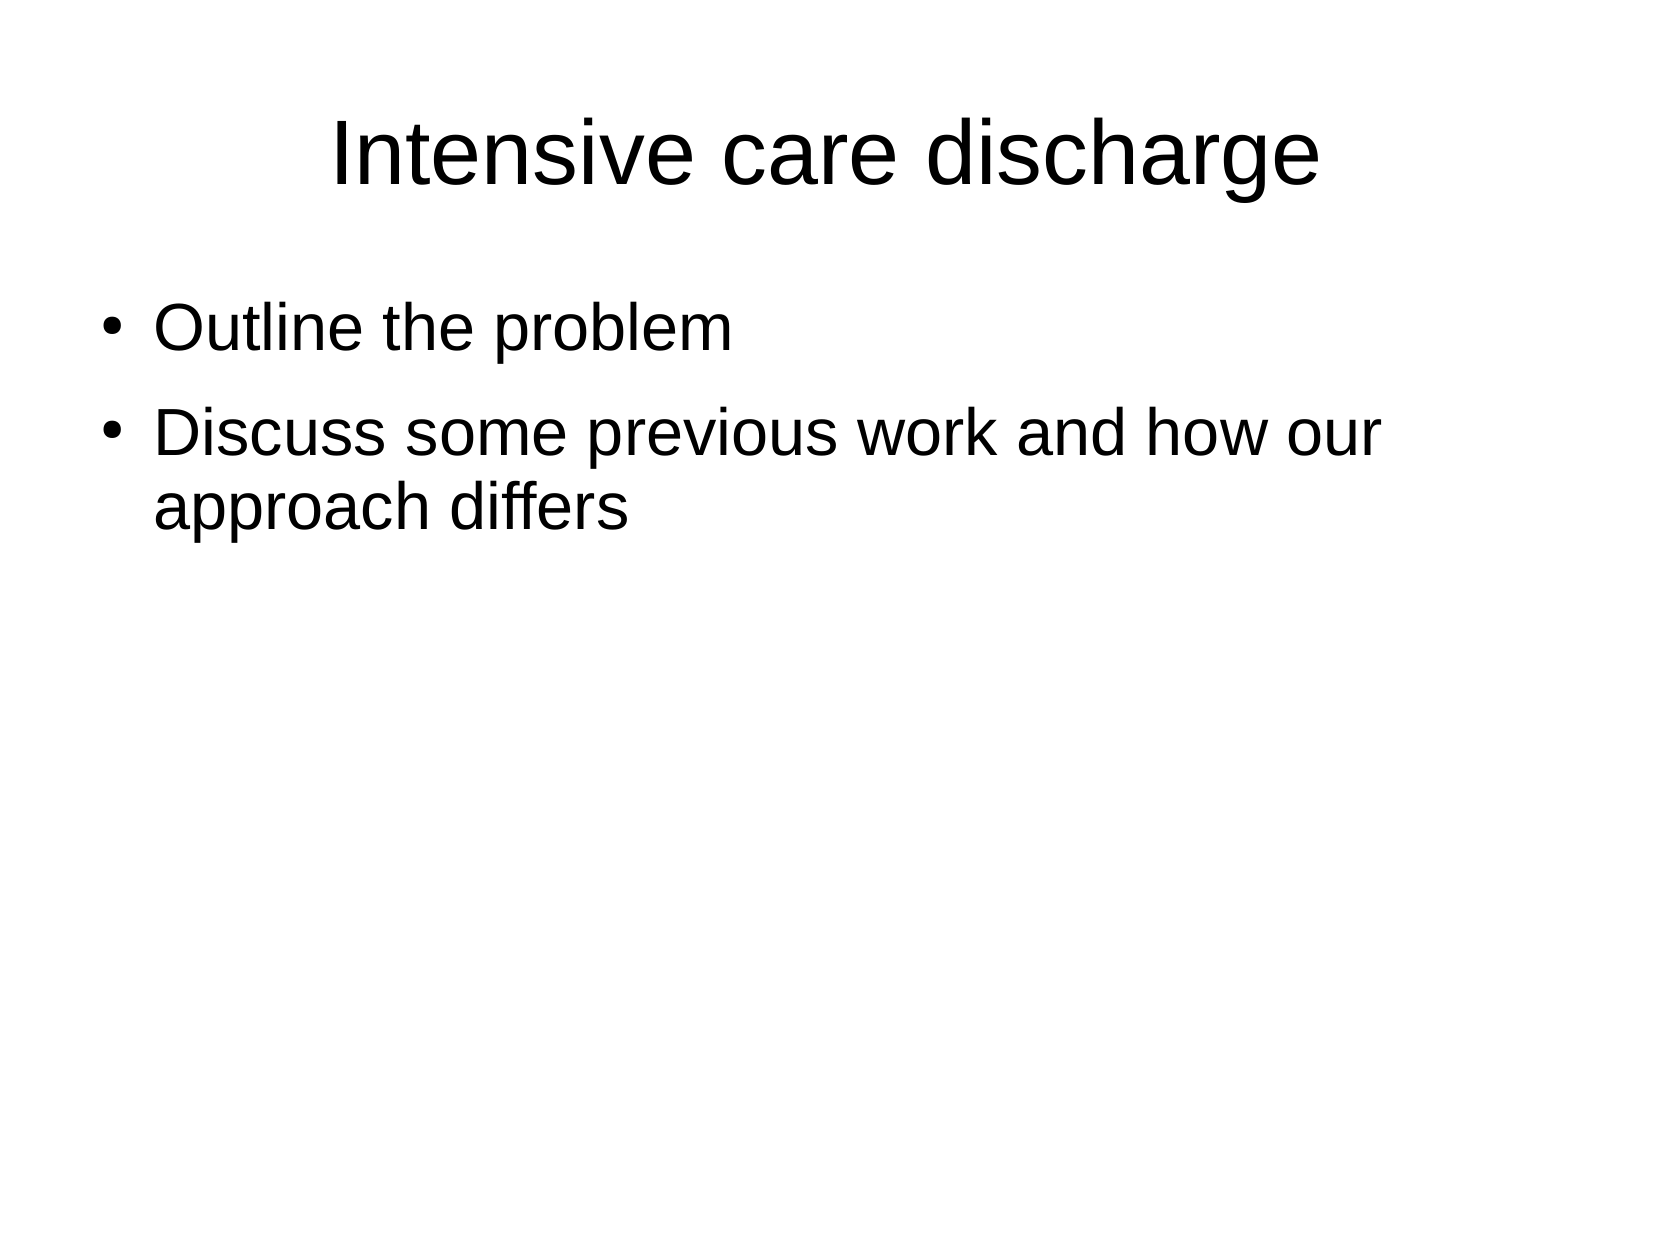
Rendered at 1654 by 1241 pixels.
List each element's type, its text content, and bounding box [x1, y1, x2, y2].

title Intensive care discharge [82, 49, 1571, 257]
list Outline the problem Discuss some previous work and how our approach differs [82, 290, 1571, 1010]
